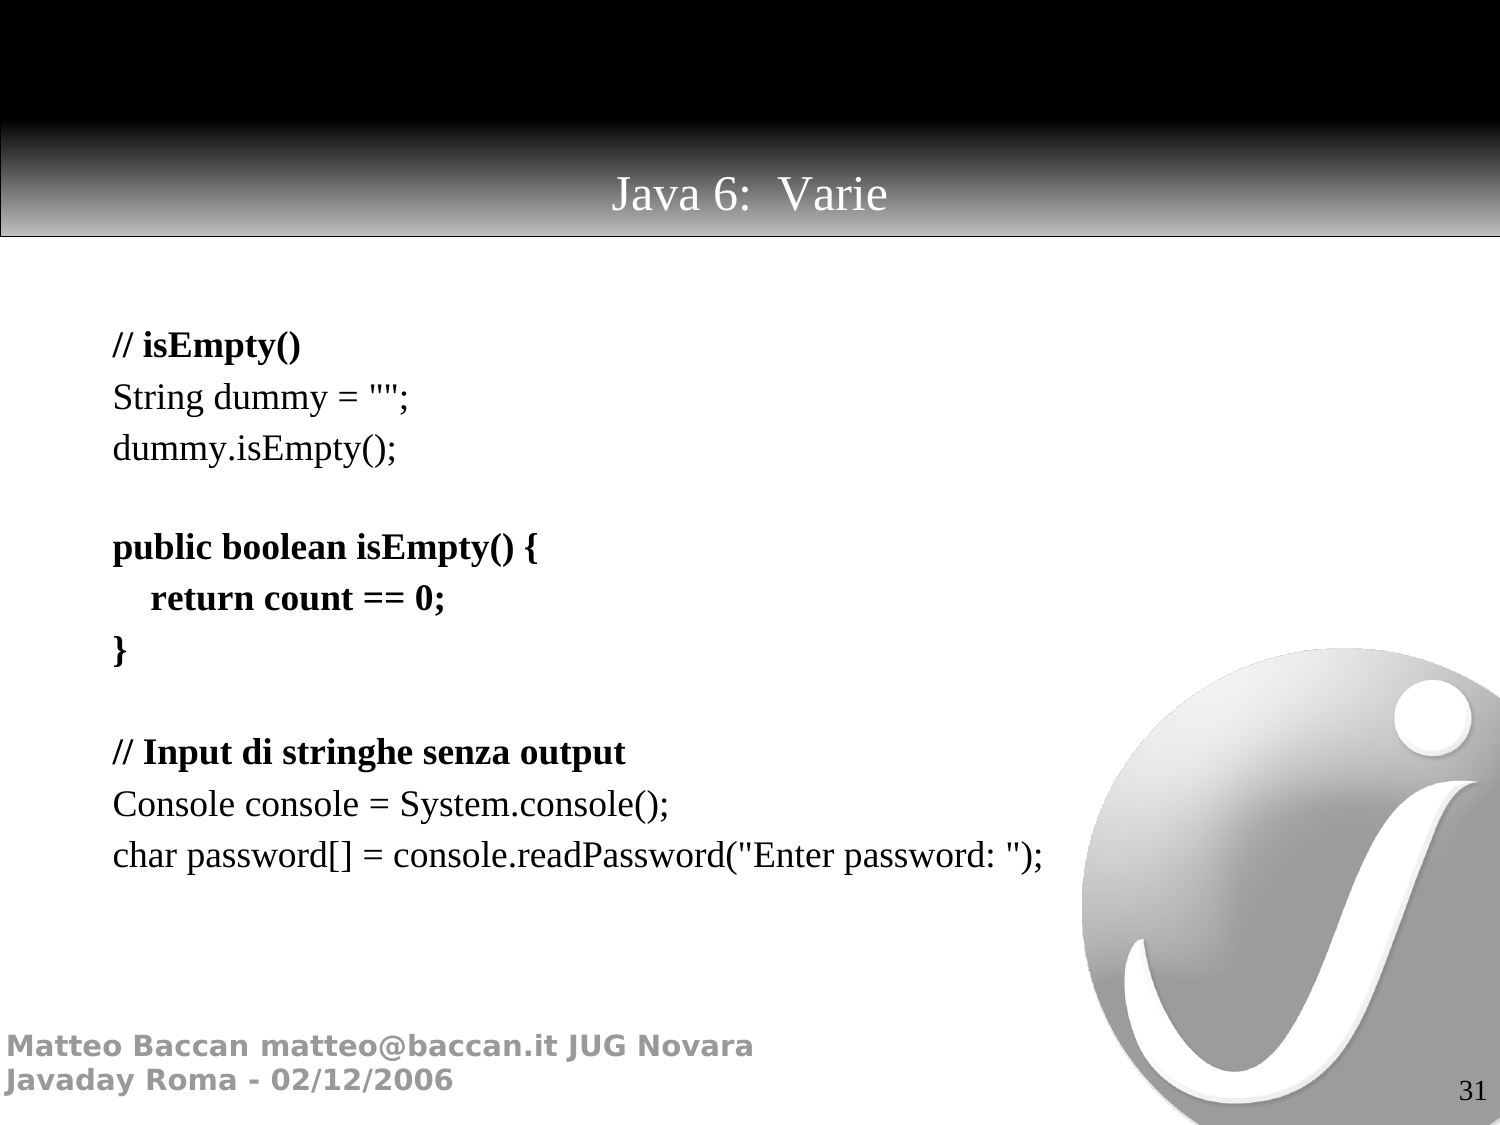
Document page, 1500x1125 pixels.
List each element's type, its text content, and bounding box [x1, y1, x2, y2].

title Java 6: Varie [112, 99, 1388, 288]
list // isEmpty() String dummy = ""; dummy.isEmpty(); public boolean isEmpty() { return count == 0; } // Input di stringhe senza output Console console = System.console(); char password[] = console.readPassword("Enter password: "); [112, 324, 1388, 1026]
picture [1081, 648, 1500, 1125]
